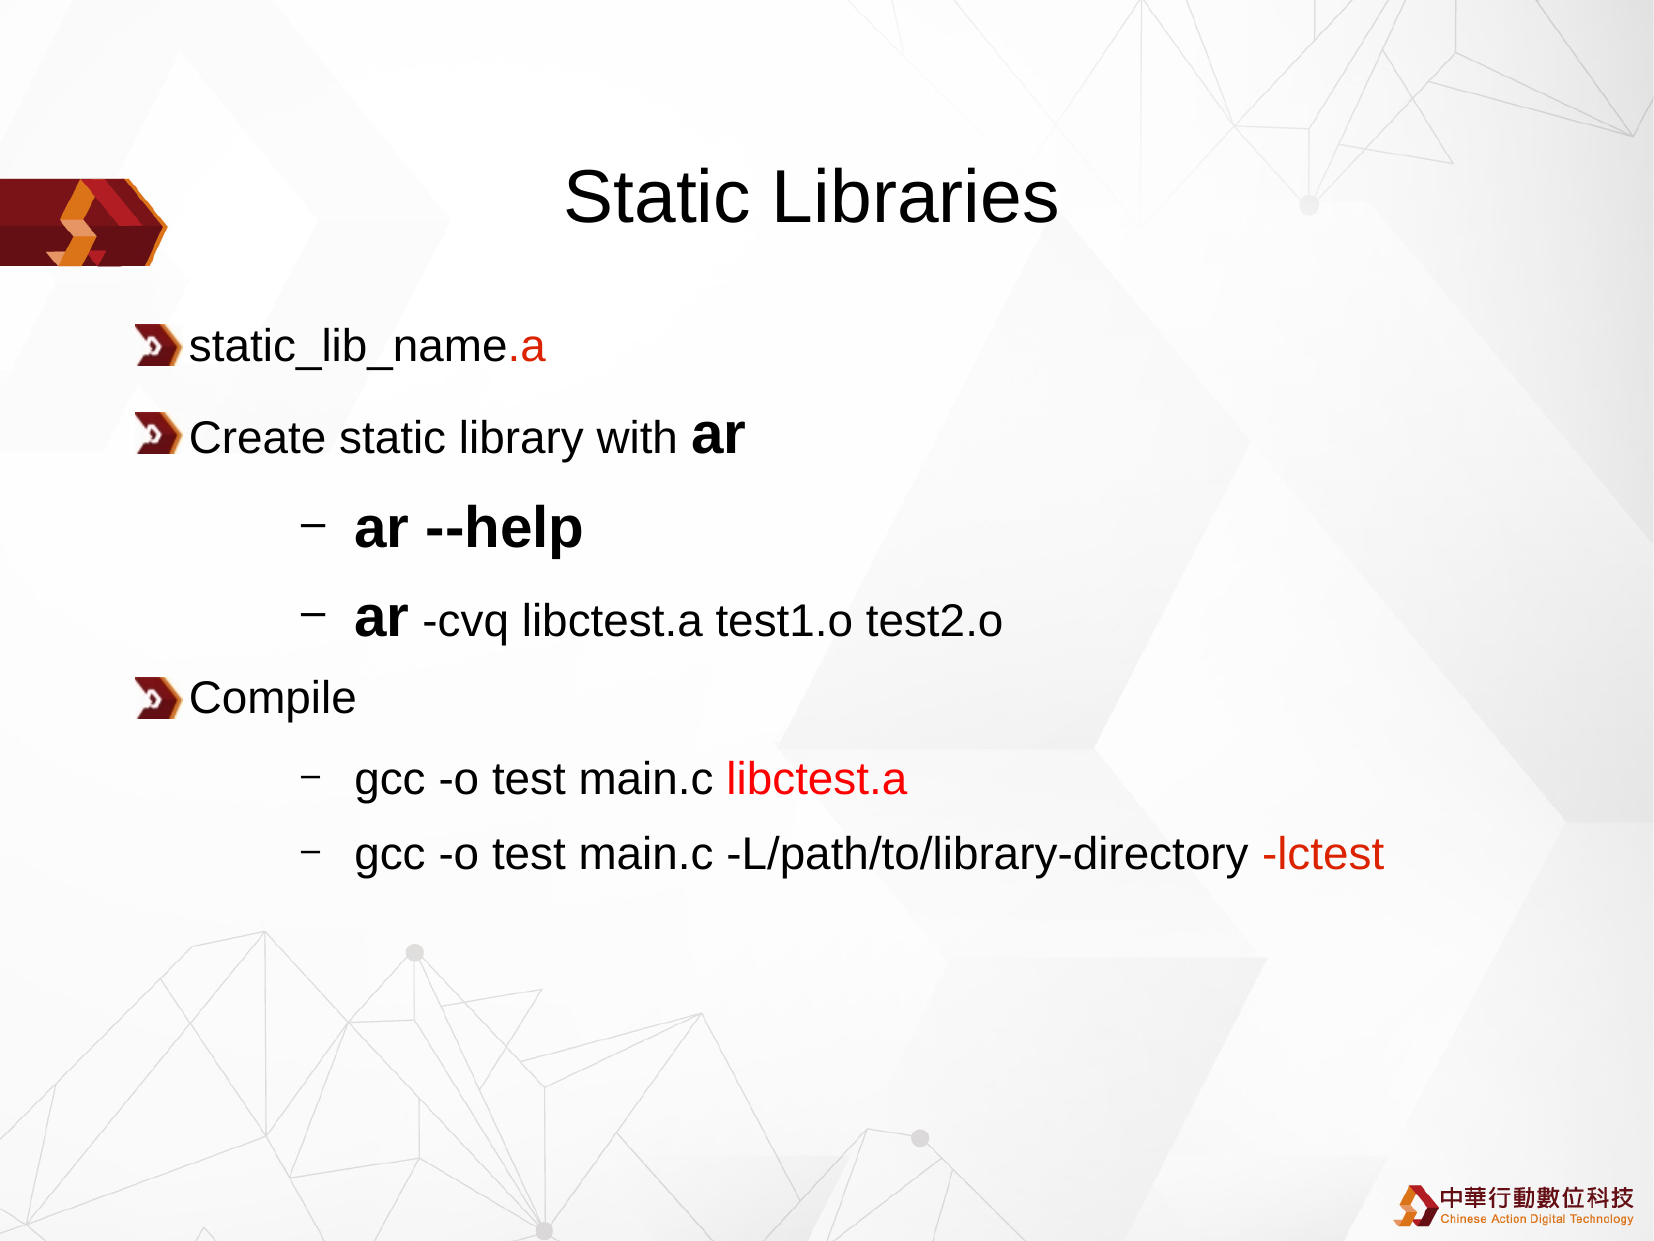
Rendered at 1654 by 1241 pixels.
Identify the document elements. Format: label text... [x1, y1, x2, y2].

list static_lib_name.a Create static library with ar ar --help ar -cvq libctest.a test1.o test2.o Compile gcc -o test main.c libctest.a gcc -o test main.c -L/path/to/library-directory -lctest [118, 319, 1571, 1040]
picture [0, 0, 1654, 1241]
title Static Libraries [118, 112, 1506, 281]
